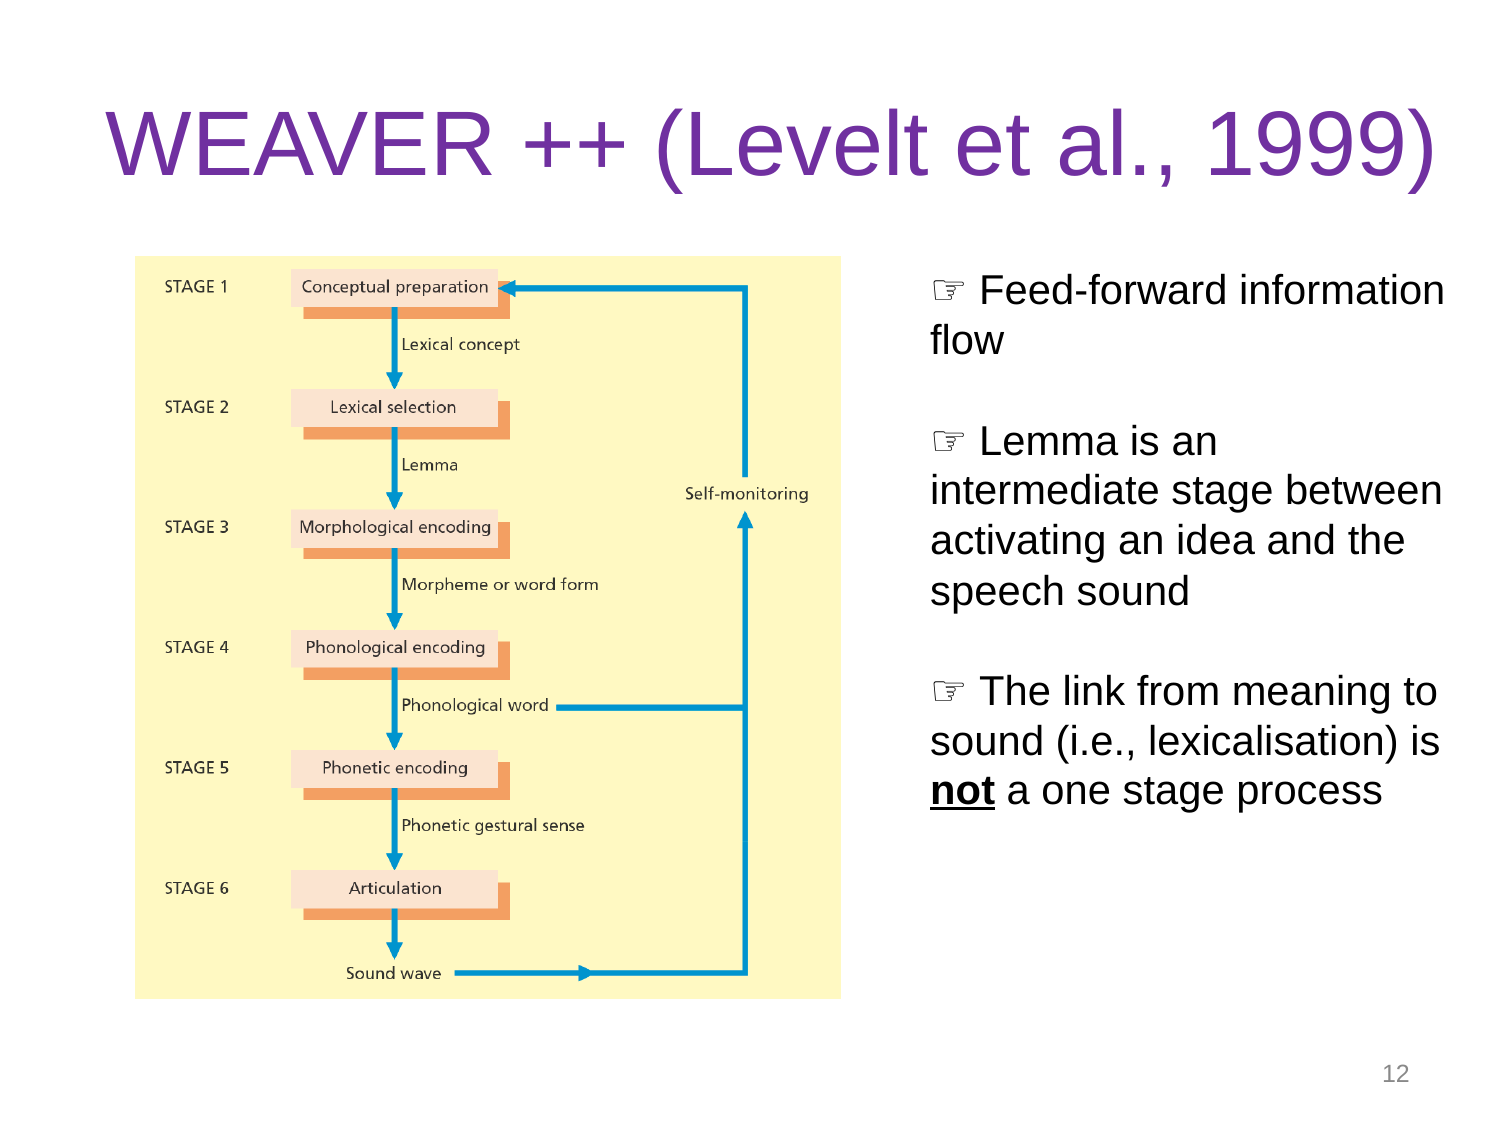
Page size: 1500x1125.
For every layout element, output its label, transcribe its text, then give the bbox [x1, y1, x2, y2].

text_box <number> [1074, 1042, 1426, 1103]
title WEAVER ++ (Levelt et al., 1999) [75, 45, 1471, 233]
text_box ☞ Feed-forward information flow ☞ Lemma is an intermediate stage between activating an idea and the speech sound ☞ The link from meaning to sound (i.e., lexicalisation) is not a one stage process [915, 255, 1471, 822]
picture [135, 256, 841, 999]
